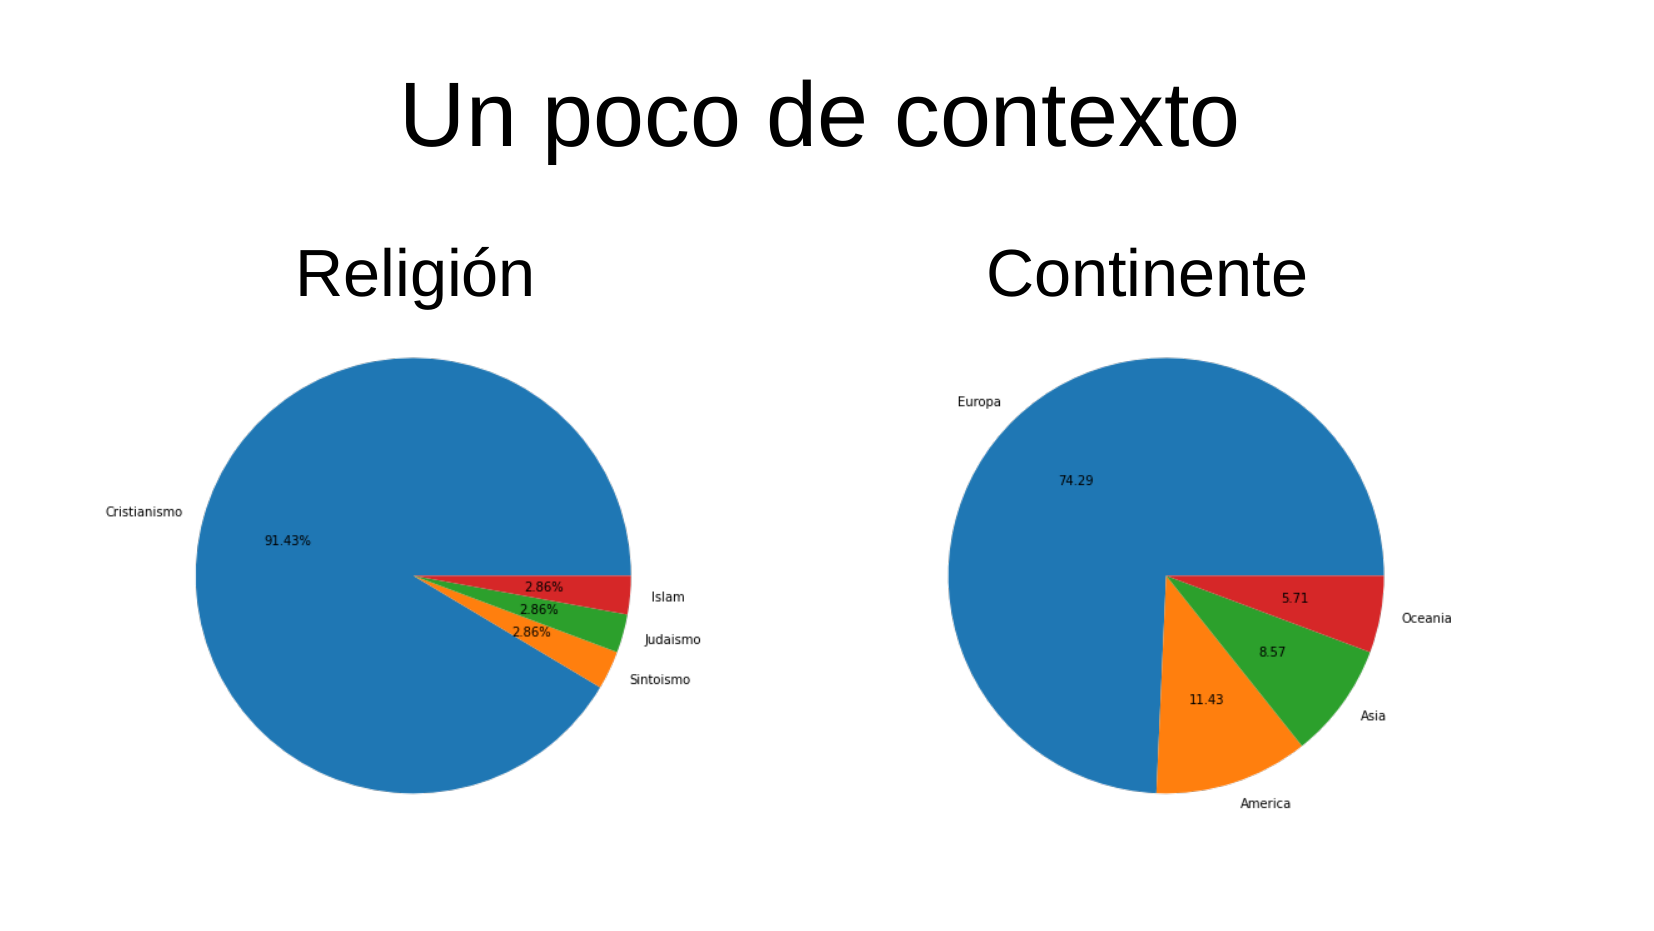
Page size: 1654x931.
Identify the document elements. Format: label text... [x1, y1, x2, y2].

title Un poco de contexto [76, 37, 1565, 193]
list Religión [224, 236, 915, 384]
picture [96, 295, 709, 857]
list Continente [915, 236, 1400, 295]
picture [885, 295, 1461, 857]
